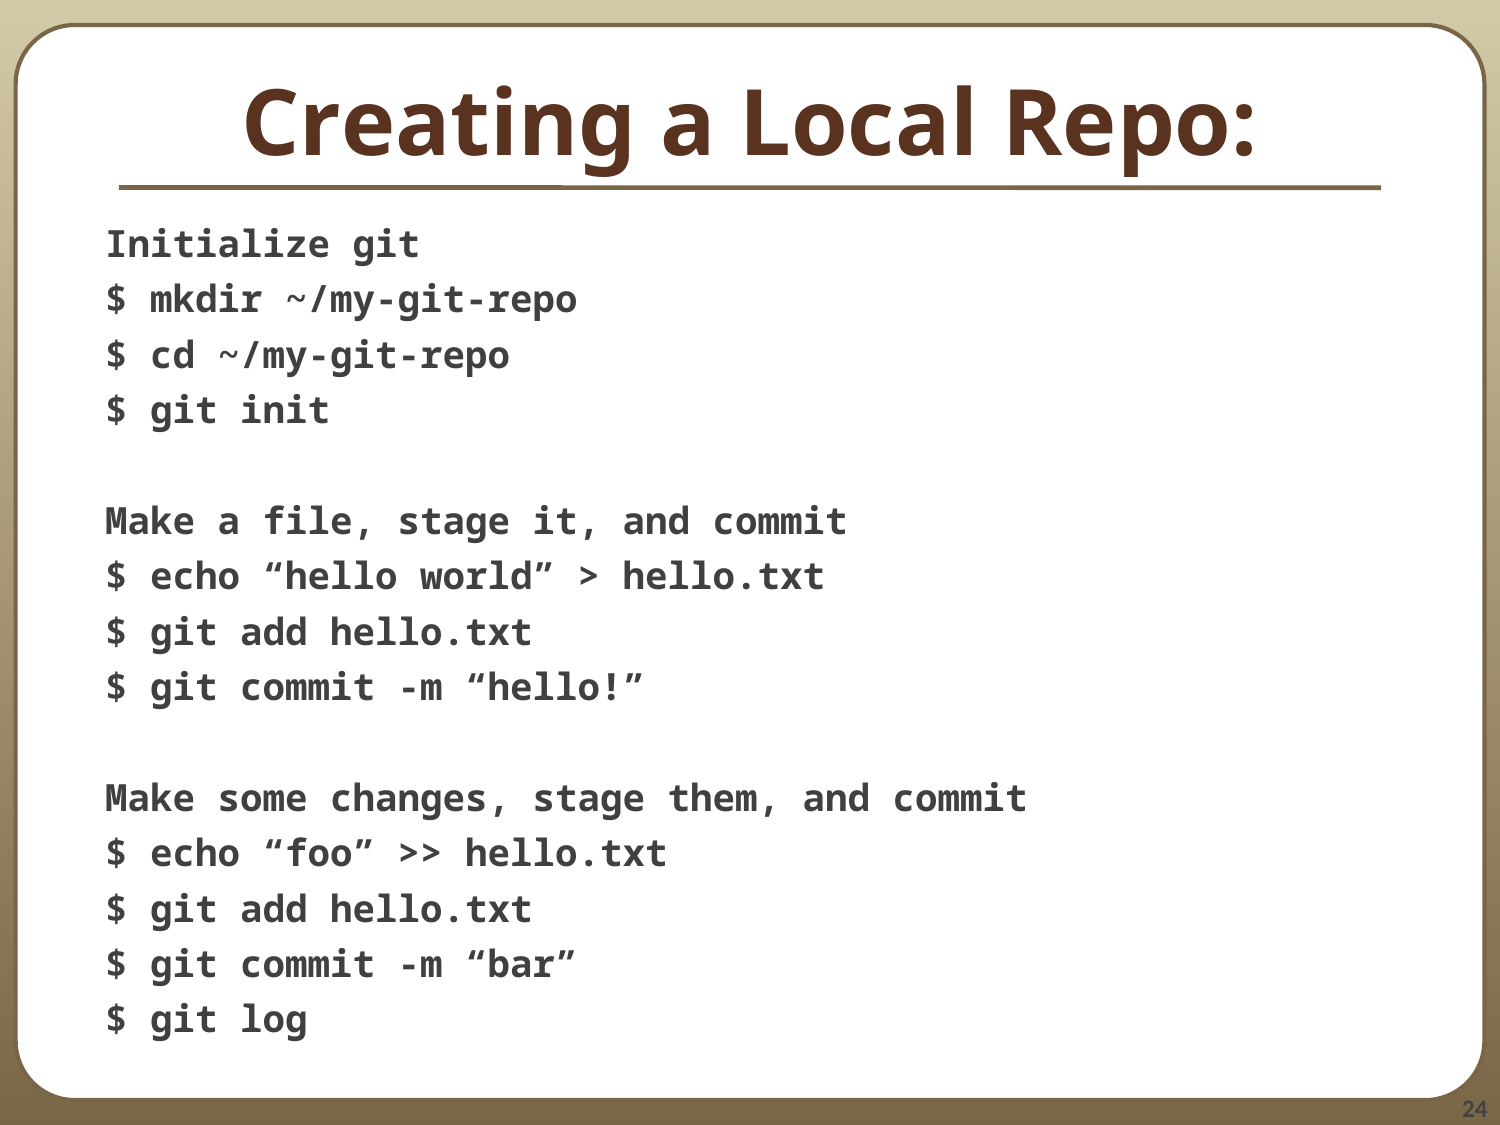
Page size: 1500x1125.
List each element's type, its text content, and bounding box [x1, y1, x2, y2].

list Initialize git $ mkdir ~/my-git-repo $ cd ~/my-git-repo $ git init Make a file, stage it, and commit $ echo “hello world” > hello.txt $ git add hello.txt $ git commit -m “hello!” Make some changes, stage them, and commit $ echo “foo” >> hello.txt $ git add hello.txt $ git commit -m “bar” $ git log [90, 212, 1500, 1125]
title Creating a Local Repo: [0, 24, 1500, 213]
